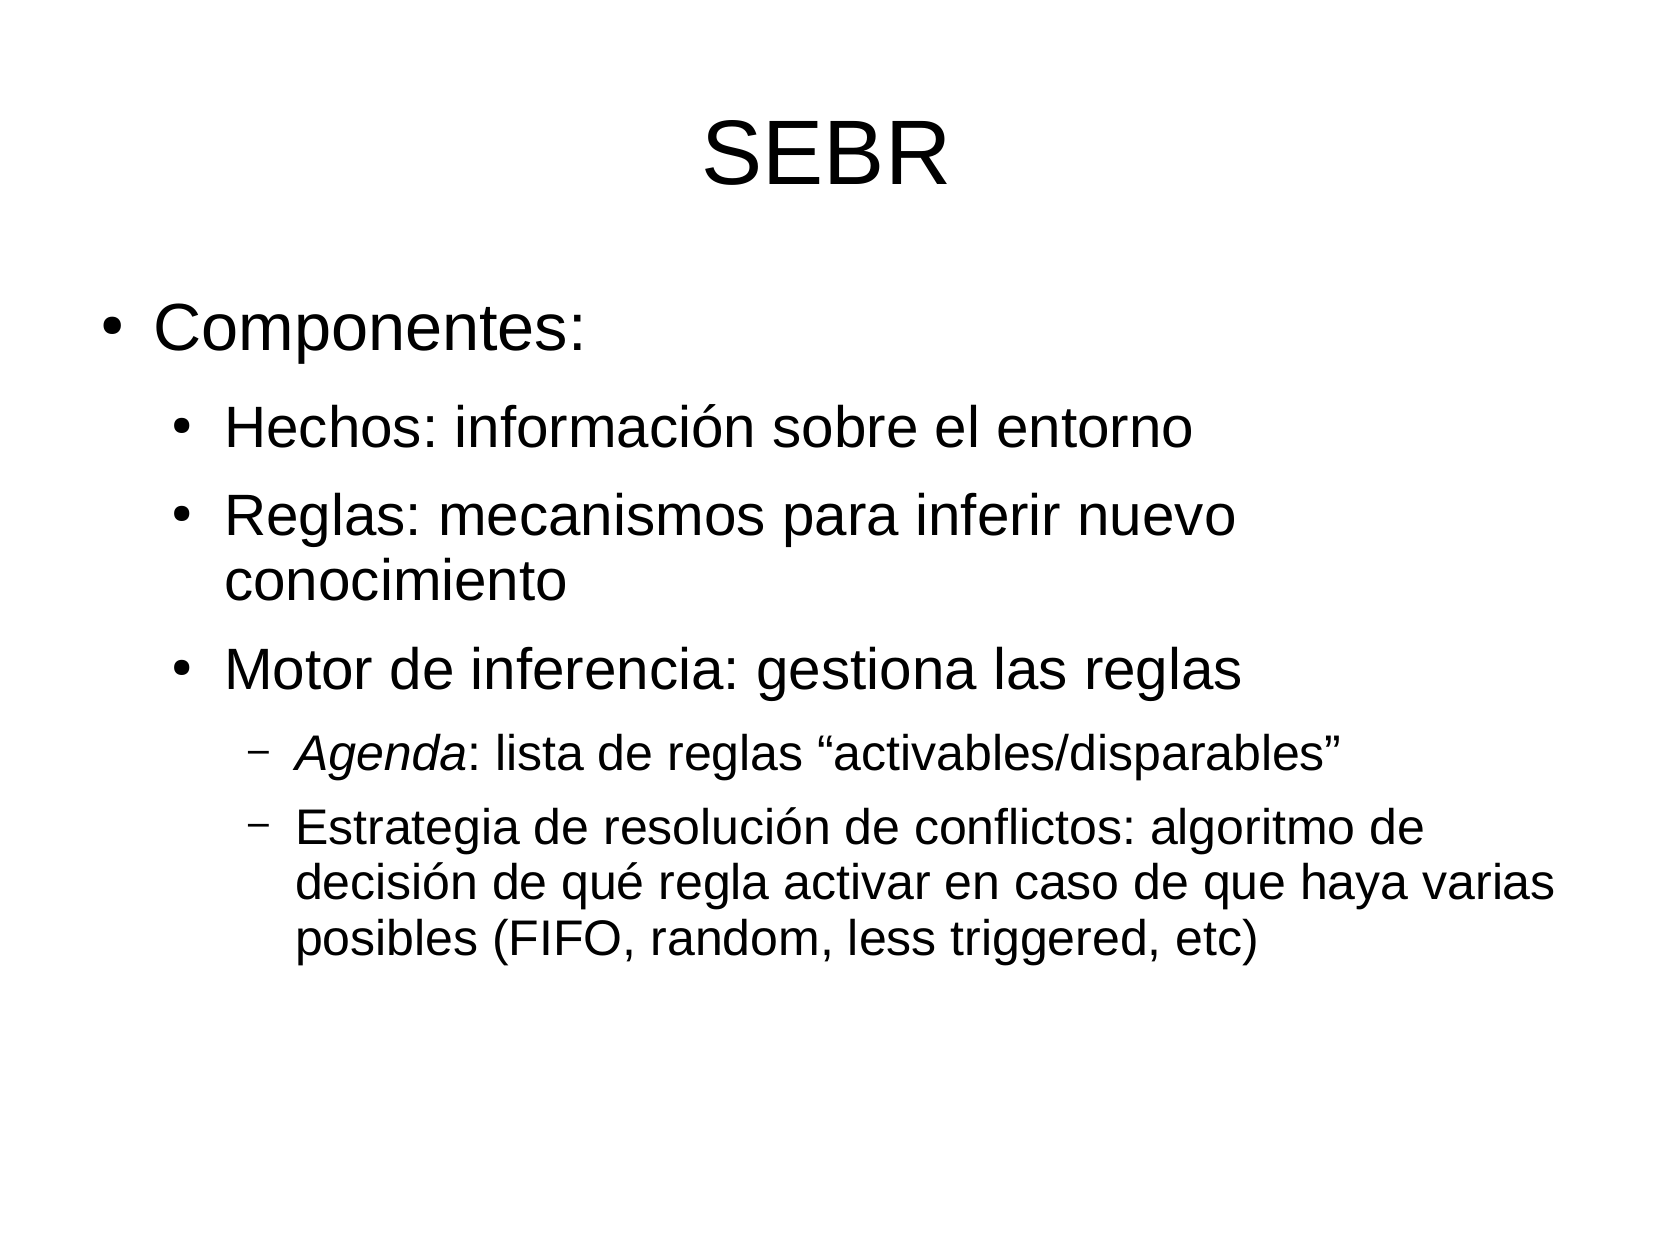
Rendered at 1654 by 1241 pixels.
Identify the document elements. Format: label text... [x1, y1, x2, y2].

list Componentes: Hechos: información sobre el entorno Reglas: mecanismos para inferir nuevo conocimiento Motor de inferencia: gestiona las reglas Agenda: lista de reglas “activables/disparables” Estrategia de resolución de conflictos: algoritmo de decisión de qué regla activar en caso de que haya varias posibles (FIFO, random, less triggered, etc) [82, 290, 1571, 1109]
title SEBR [82, 49, 1571, 257]
